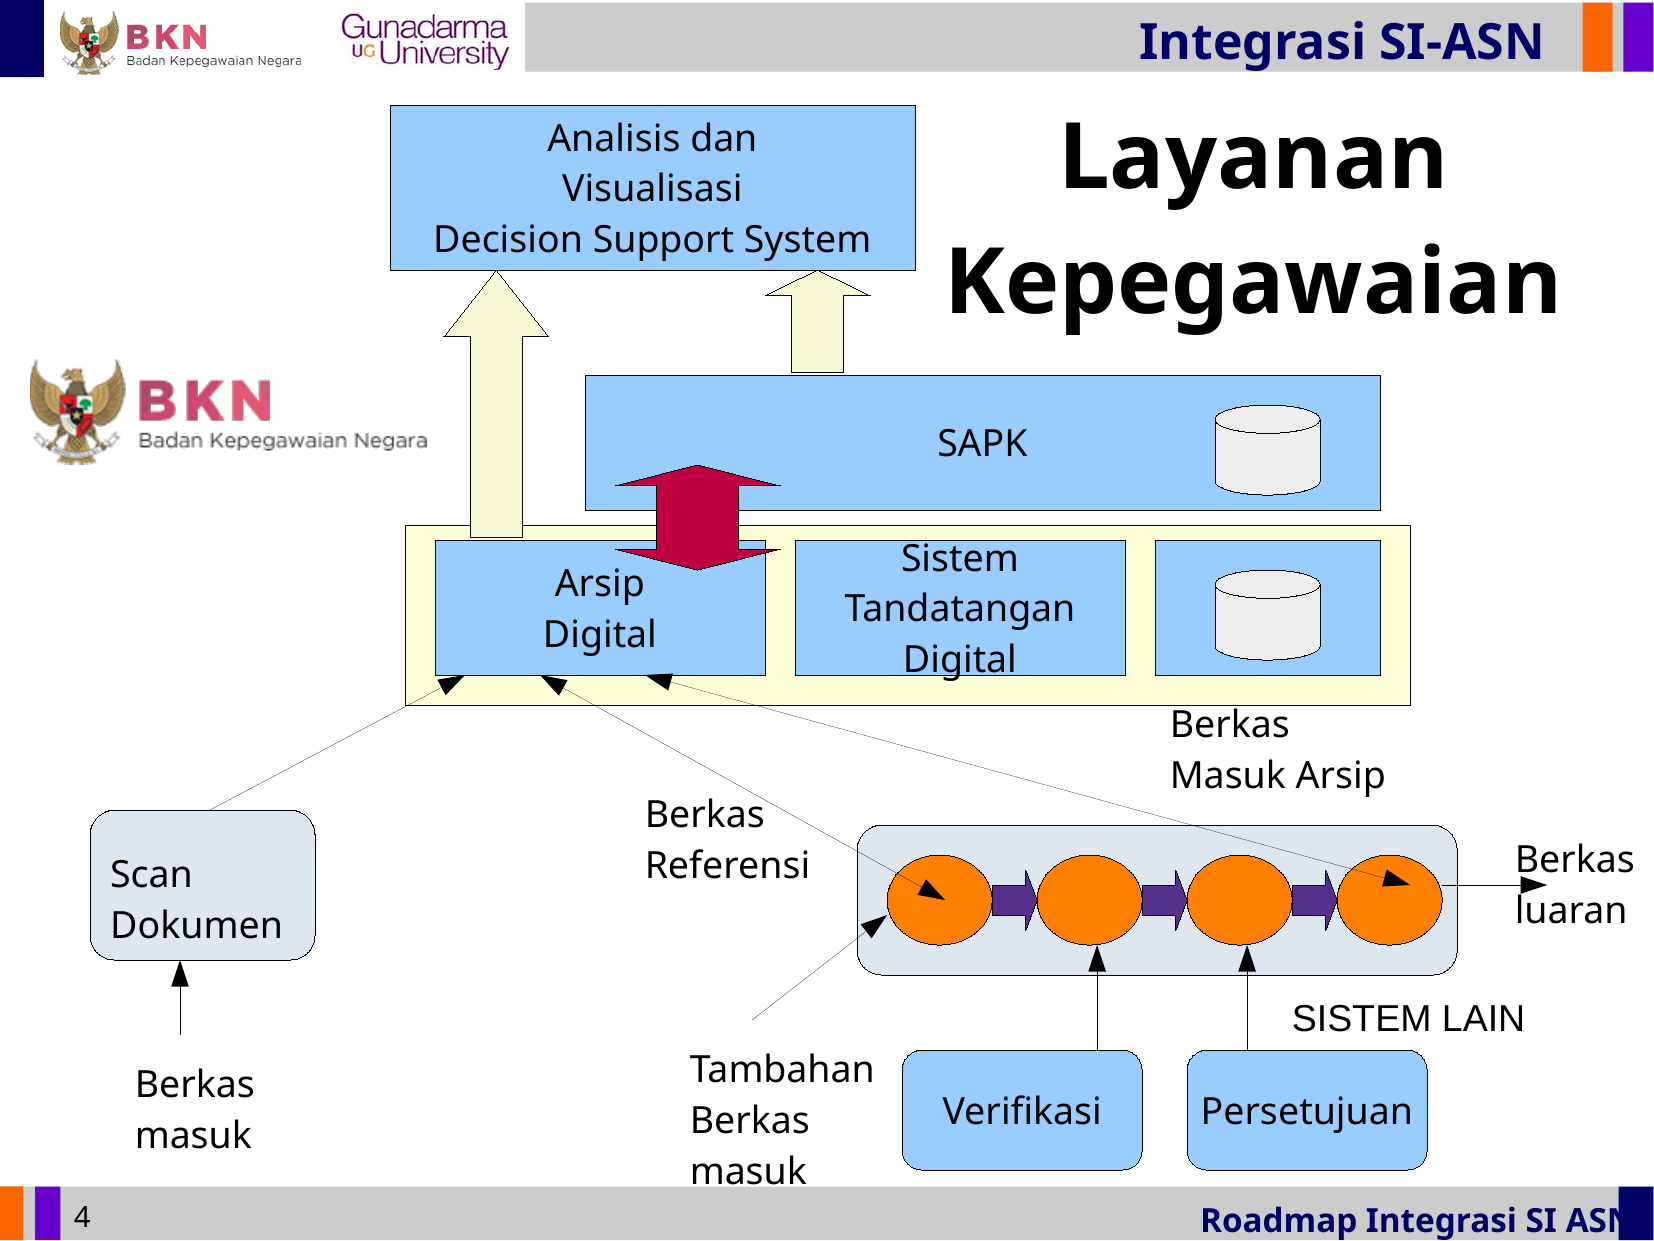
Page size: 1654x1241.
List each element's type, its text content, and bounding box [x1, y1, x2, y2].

text_box [551, 676, 753, 706]
text_box Verifikasi [902, 1050, 1143, 1171]
text_box Berkas masuk [120, 1050, 298, 1155]
text_box [857, 825, 1458, 976]
text_box Berkas Masuk Arsip [1155, 690, 1390, 796]
text_box Persetujuan [1187, 1050, 1428, 1171]
picture [60, 11, 301, 75]
text_box [90, 810, 316, 961]
text_box SISTEM LAIN [1277, 990, 1571, 1047]
text_box [409, 676, 593, 706]
text_box SAPK [585, 375, 1381, 511]
text_box [1215, 405, 1321, 496]
text_box Analisis dan Visualisasi Decision Support System [390, 105, 872, 271]
text_box [765, 270, 871, 373]
text_box [405, 270, 1411, 706]
text_box Berkas Referensi [630, 780, 818, 886]
picture [30, 359, 427, 466]
text_box Arsip Digital [435, 540, 766, 676]
text_box Tambahan Berkas masuk [675, 1035, 873, 1185]
title Layanan Kepegawaian [872, 105, 1636, 326]
text_box Berkas luaran [1500, 825, 1648, 931]
text_box Sistem Tandatangan Digital [795, 540, 1126, 676]
picture [340, 0, 510, 70]
text_box Scan Dokumen [95, 840, 286, 945]
